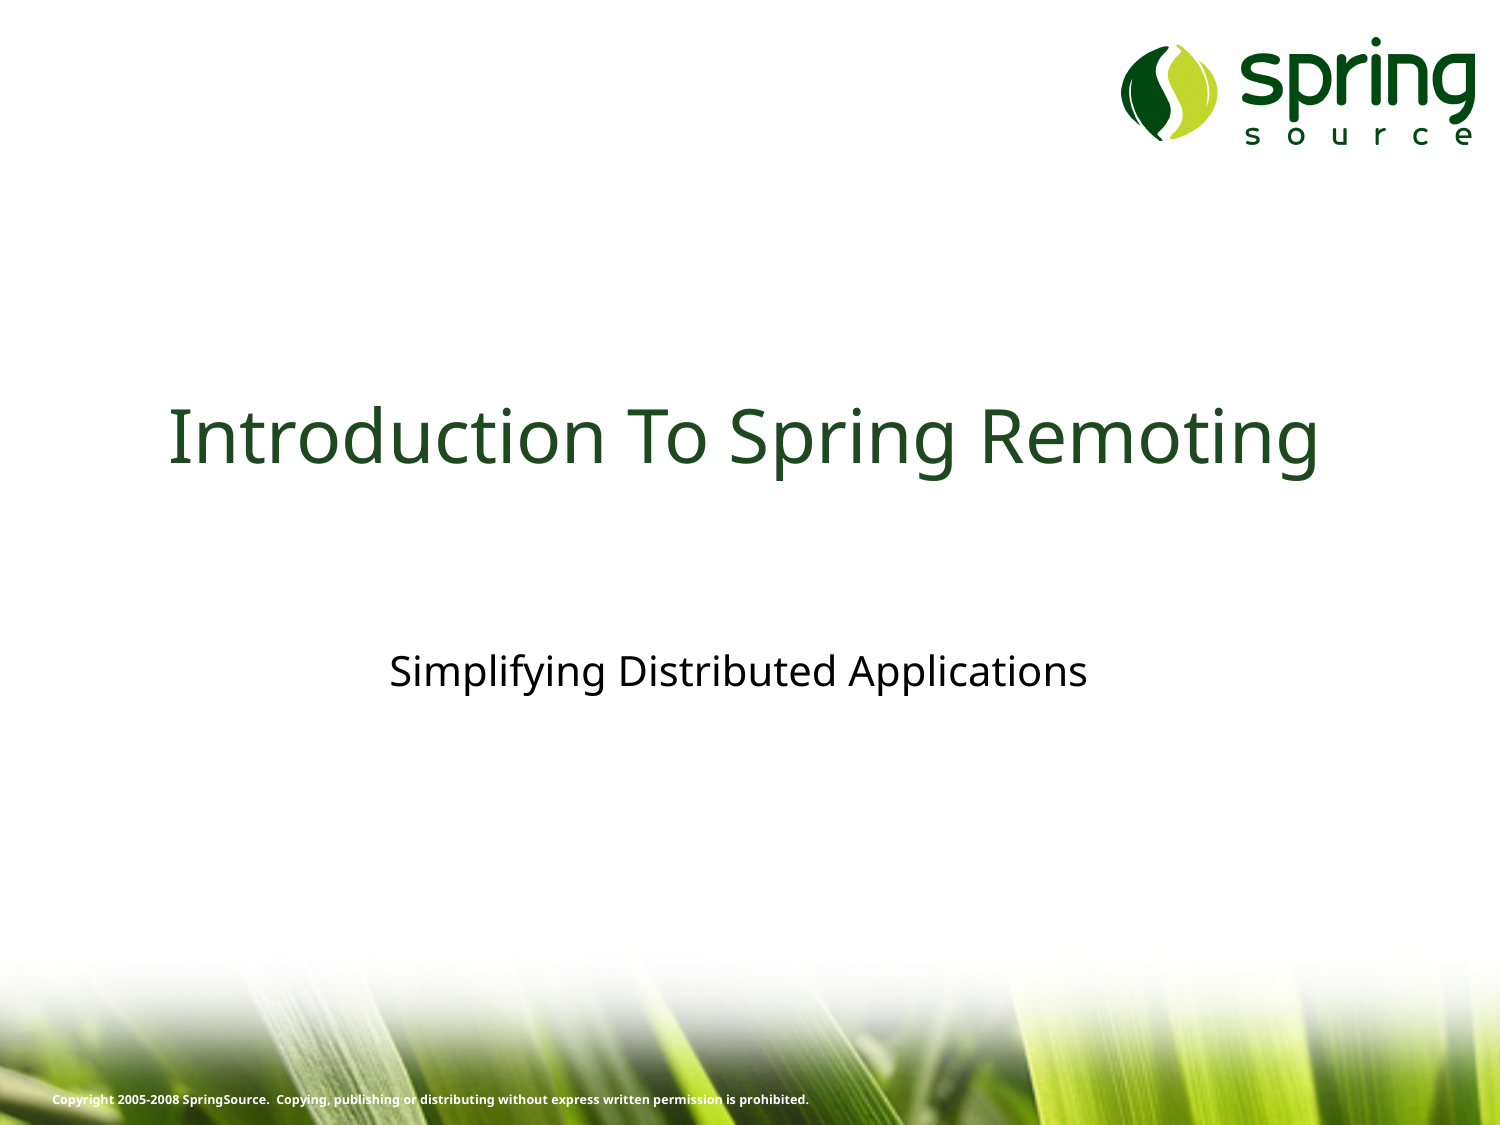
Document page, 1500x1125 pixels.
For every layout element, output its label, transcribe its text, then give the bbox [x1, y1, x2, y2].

picture [0, 944, 1500, 1125]
picture [1121, 37, 1475, 145]
title Introduction To Spring Remoting [107, 340, 1383, 529]
subtitle Simplifying Distributed Applications [214, 499, 1265, 788]
